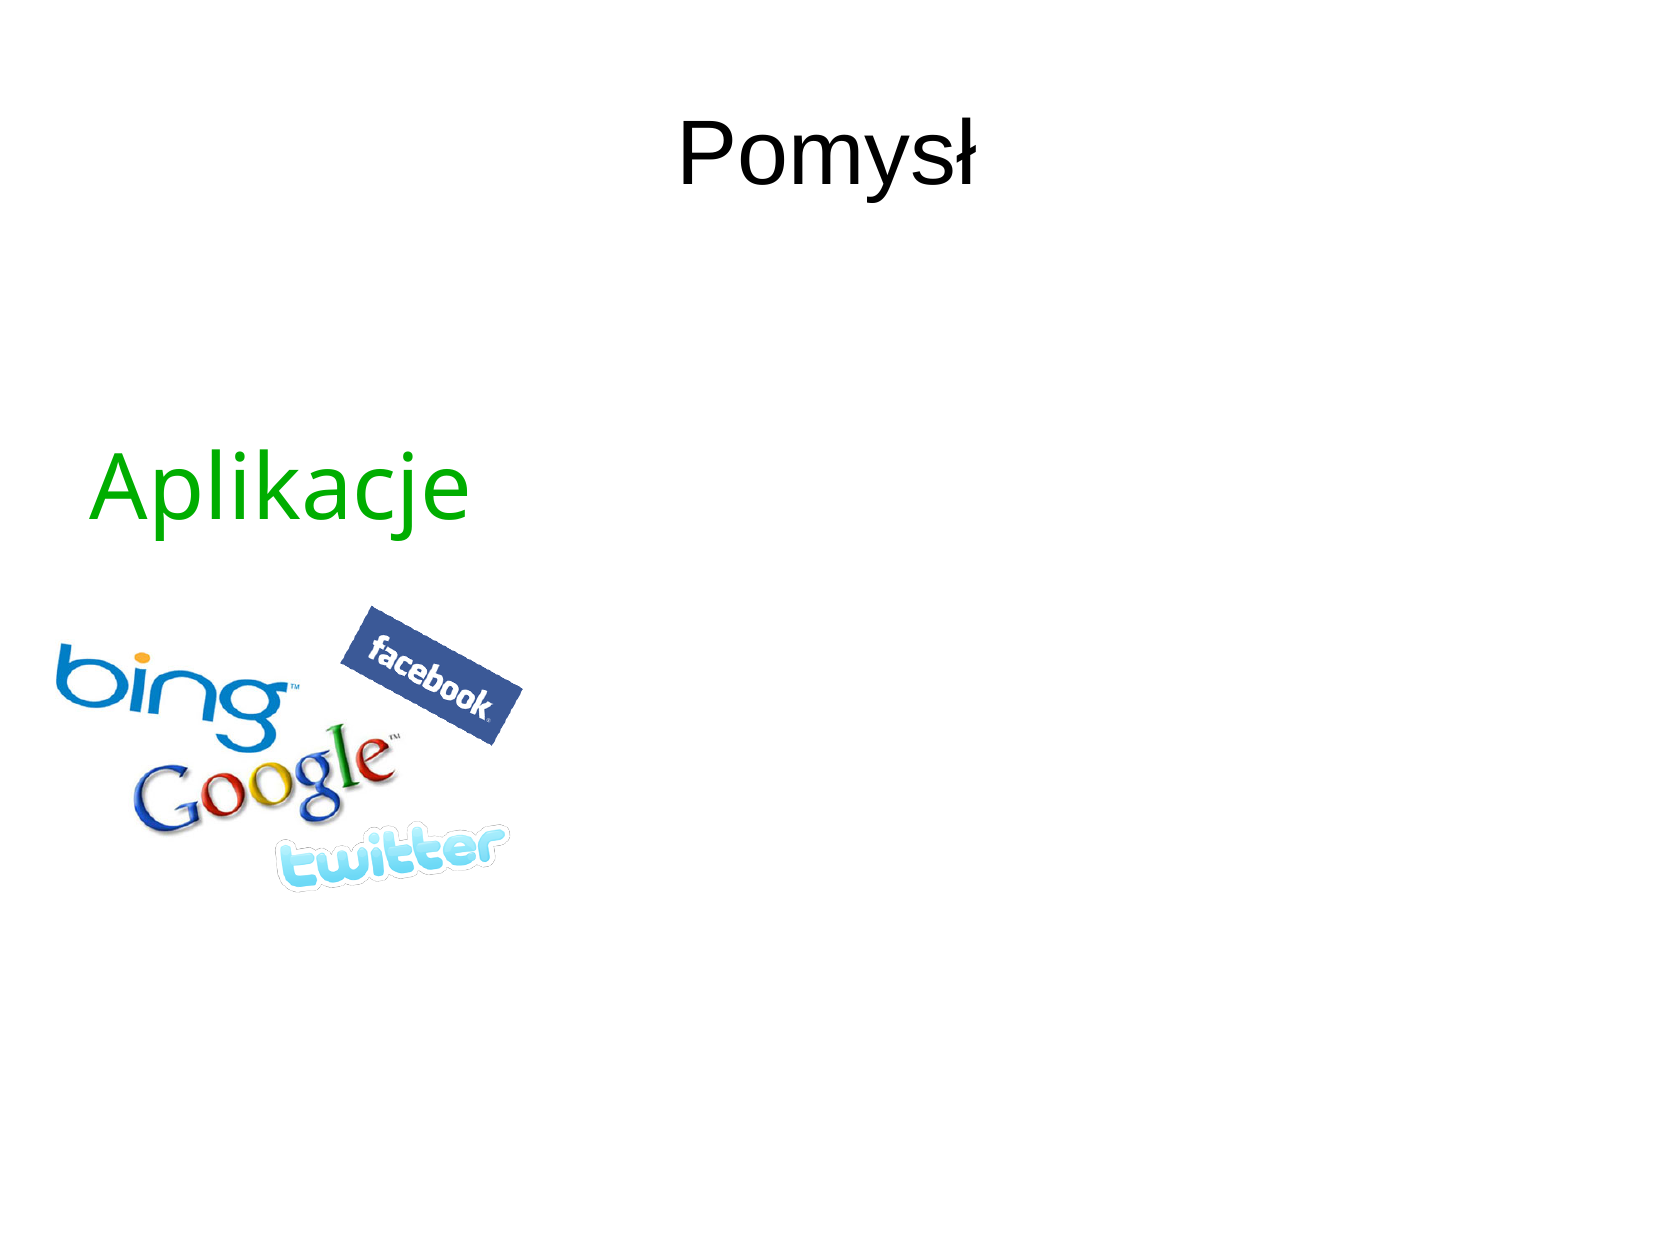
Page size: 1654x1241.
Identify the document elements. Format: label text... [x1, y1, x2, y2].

title Pomysł [82, 49, 1571, 257]
picture [32, 601, 530, 905]
text_box Aplikacje [75, 414, 525, 565]
